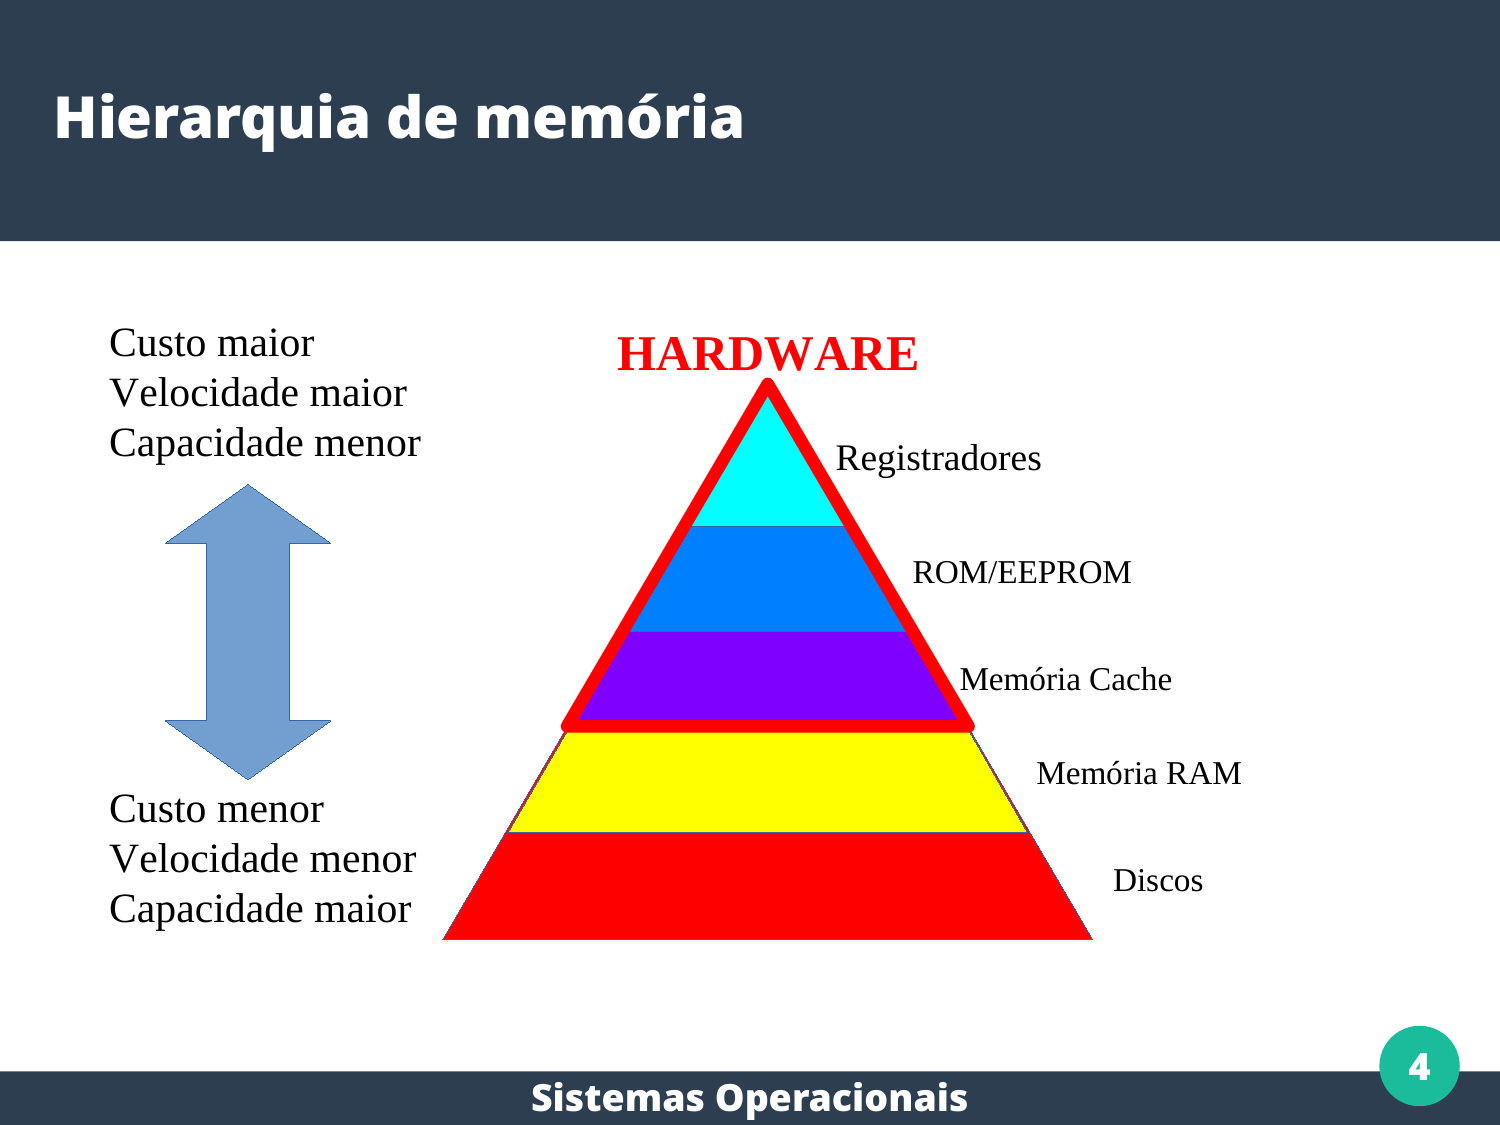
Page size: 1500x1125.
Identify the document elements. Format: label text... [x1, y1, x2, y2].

text_box HARDWARE [602, 312, 1034, 448]
text_box Registradores [820, 425, 1128, 486]
text_box Memória Cache [944, 649, 1252, 705]
text_box Memória RAM [1021, 744, 1329, 799]
title Hierarquia de memória [53, 44, 1447, 188]
text_box [507, 448, 1028, 833]
text_box Custo menor Velocidade menor Capacidade maior [94, 773, 461, 951]
text_box [165, 485, 331, 773]
text_box Disco [461, 727, 1093, 940]
text_box ROM/EEPROM [897, 543, 1205, 599]
text_box Custo maior Velocidade maior Capacidade menor [94, 307, 461, 485]
text_box Discos [1098, 850, 1406, 906]
